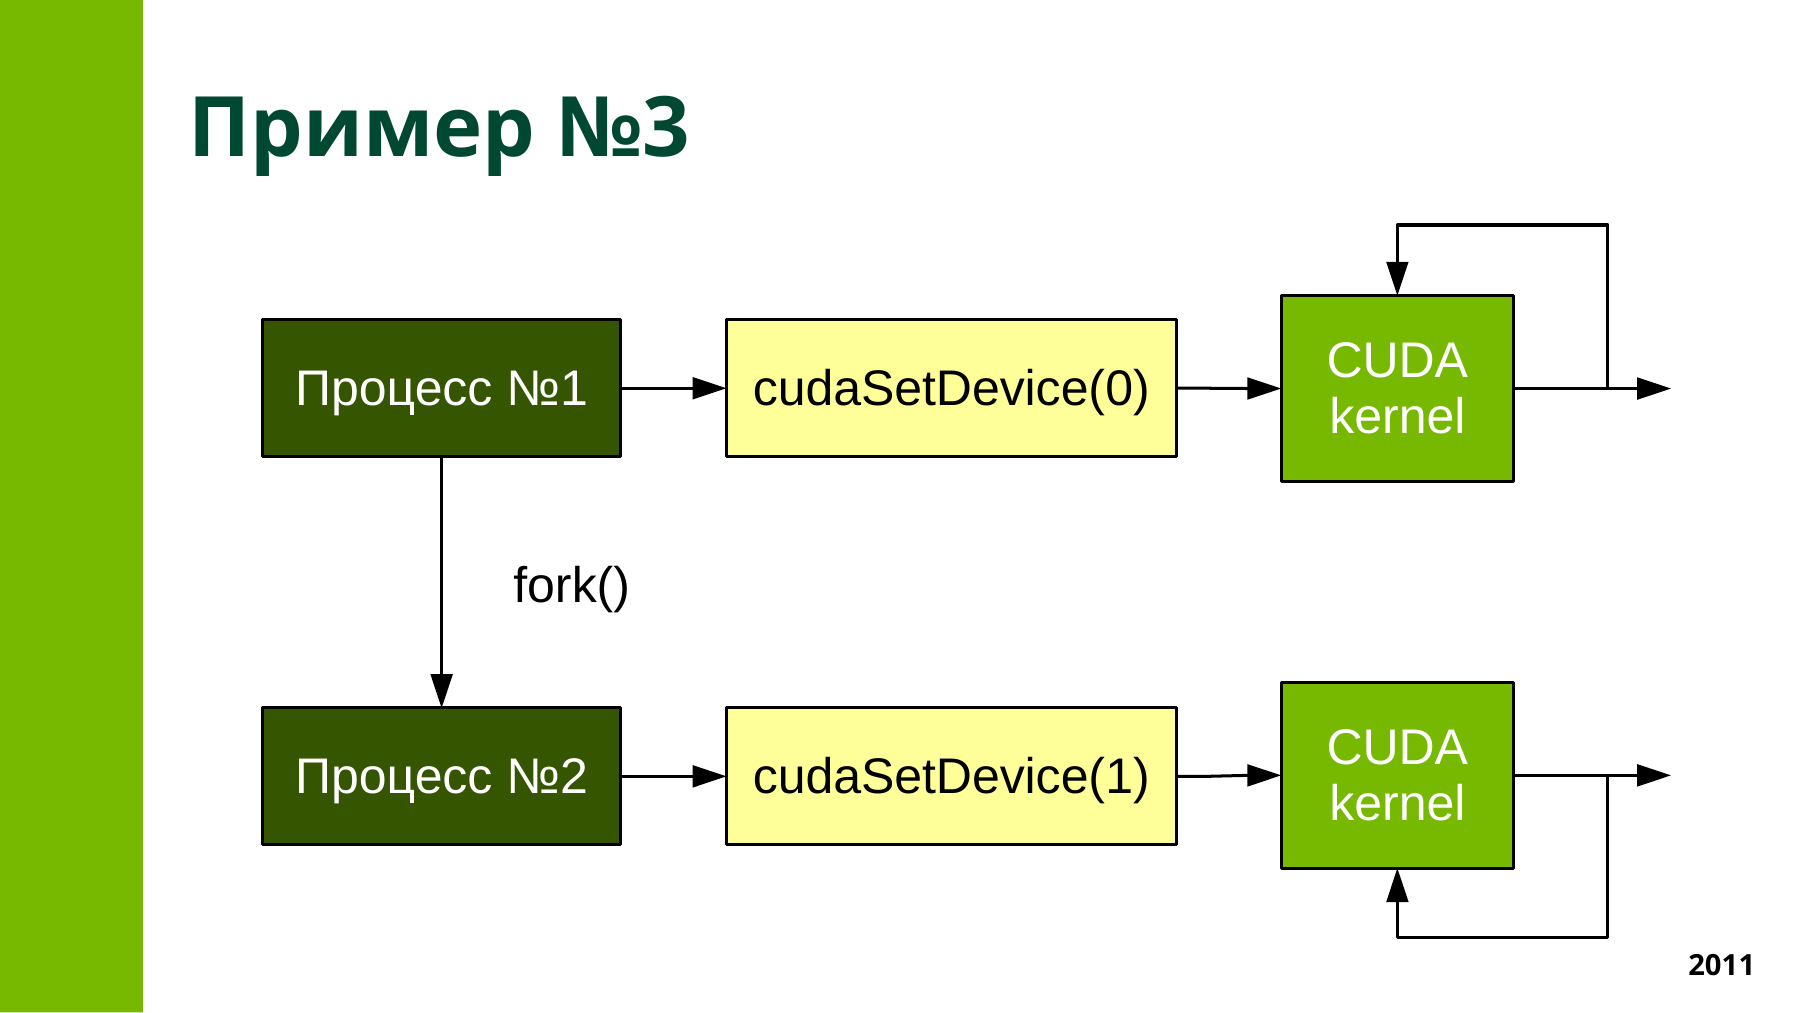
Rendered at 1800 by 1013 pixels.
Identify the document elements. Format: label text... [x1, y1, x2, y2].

text_box CUDA kernel [1281, 295, 1514, 482]
text_box fork() [498, 549, 682, 621]
text_box Процесс №2 [262, 707, 621, 845]
text_box cudaSetDevice(0) [726, 319, 1177, 457]
text_box cudaSetDevice(1) [726, 707, 1177, 845]
text_box Процесс №1 [262, 319, 621, 457]
title Пример №3 [188, 40, 1733, 211]
text_box CUDA kernel [1281, 682, 1514, 869]
